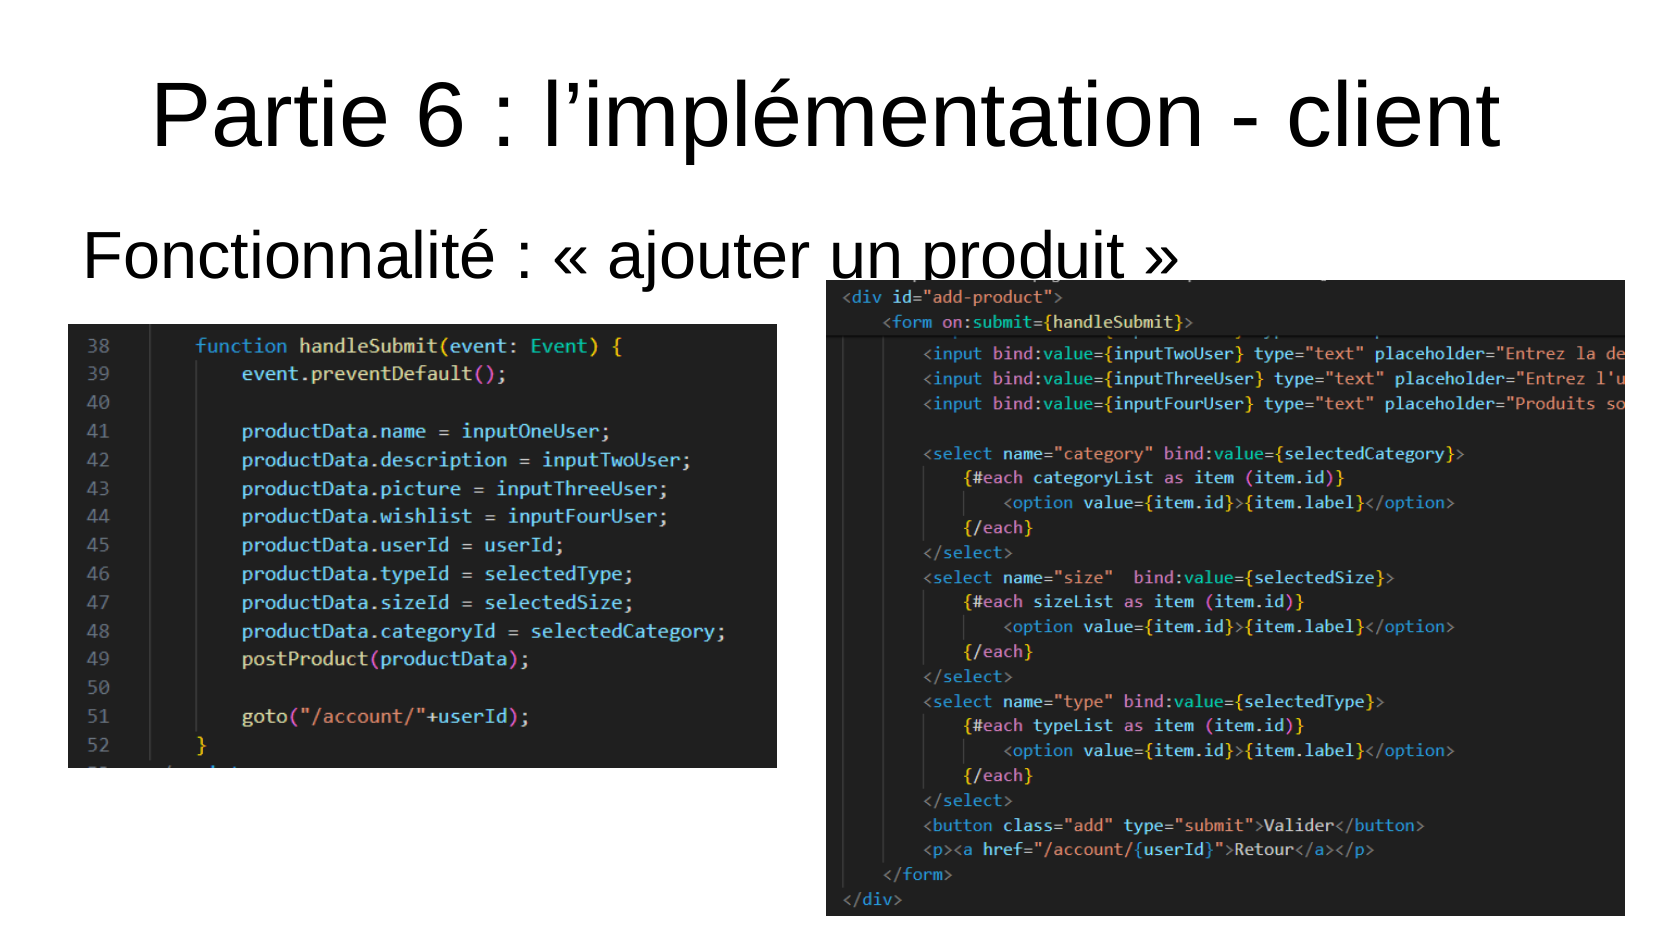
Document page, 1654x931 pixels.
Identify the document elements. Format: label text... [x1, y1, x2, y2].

picture [826, 280, 1625, 916]
list Fonctionnalité : « ajouter un produit » [82, 217, 1571, 758]
title Partie 6 : l’implémentation - client [82, 37, 1571, 193]
picture [68, 324, 777, 768]
